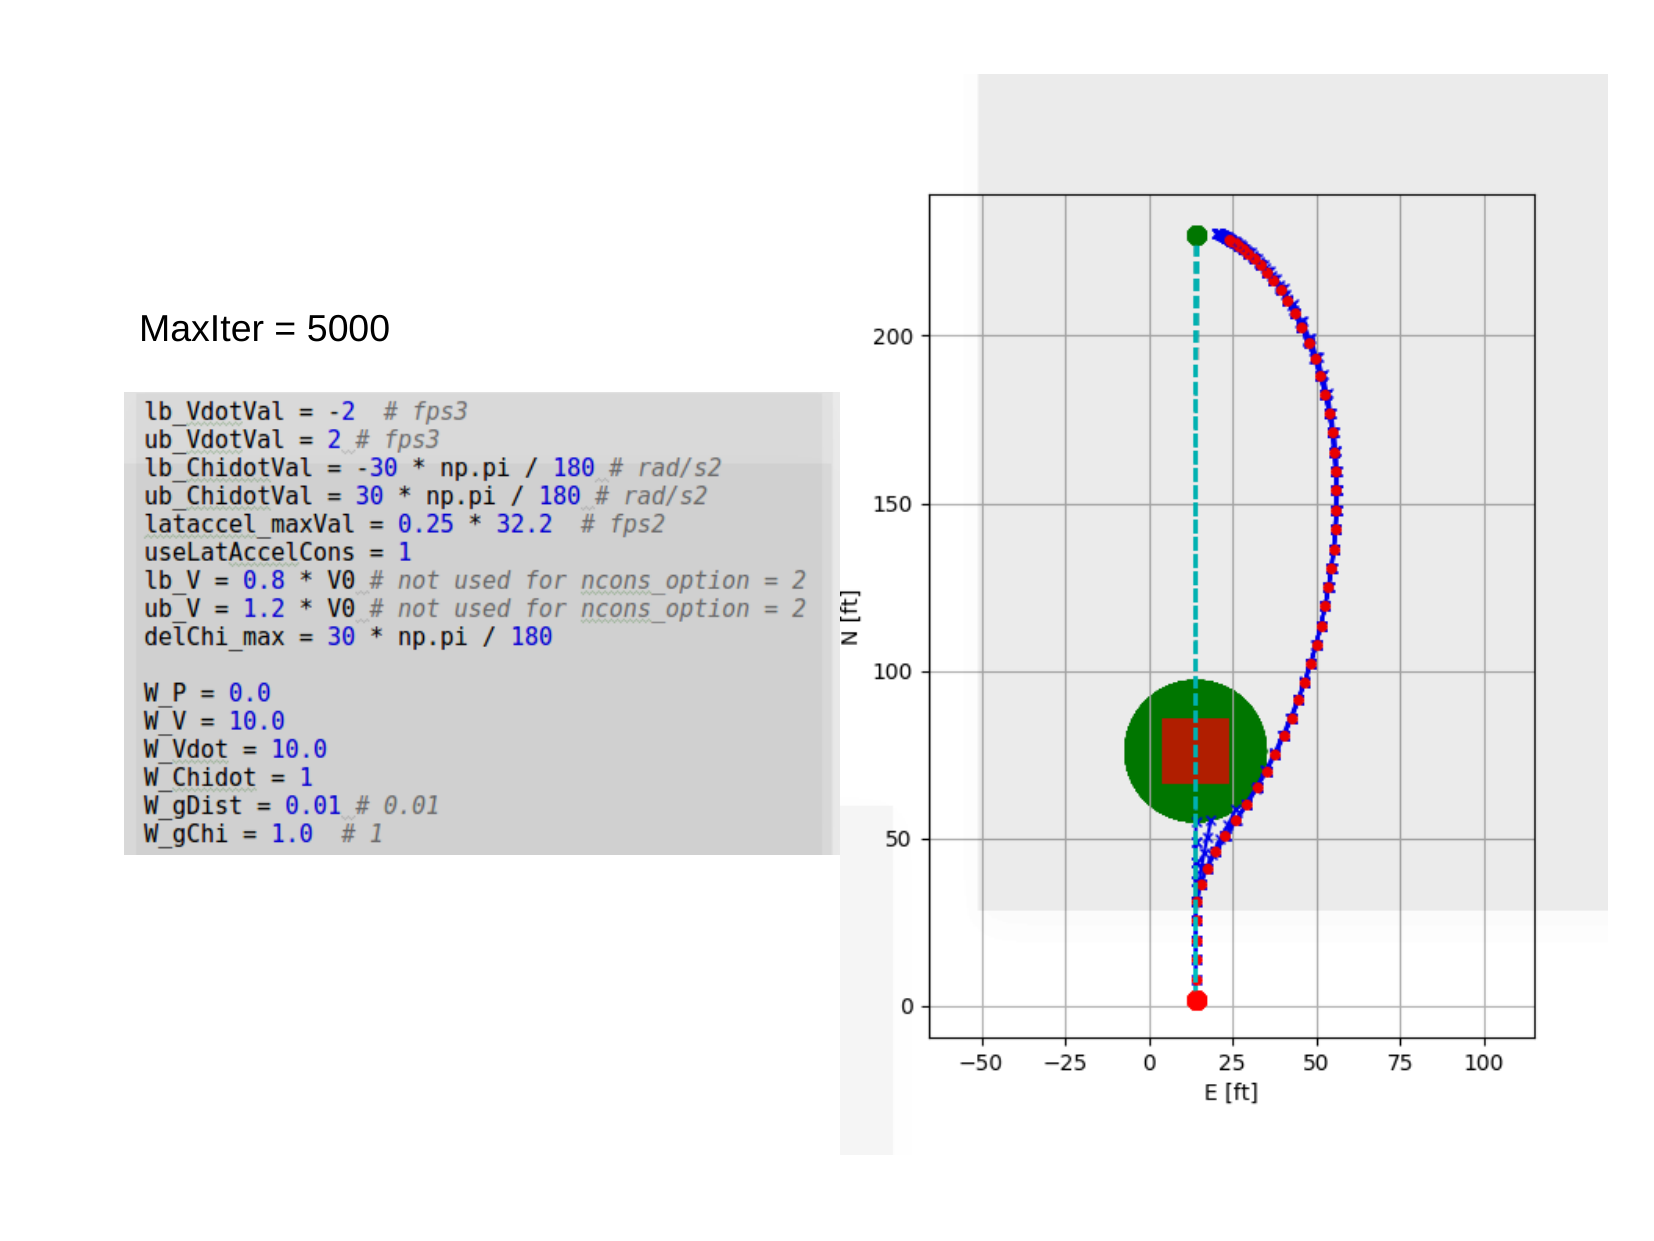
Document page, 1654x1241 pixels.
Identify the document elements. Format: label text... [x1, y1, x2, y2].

picture [124, 74, 1608, 1155]
text_box MaxIter = 5000 [124, 300, 406, 357]
